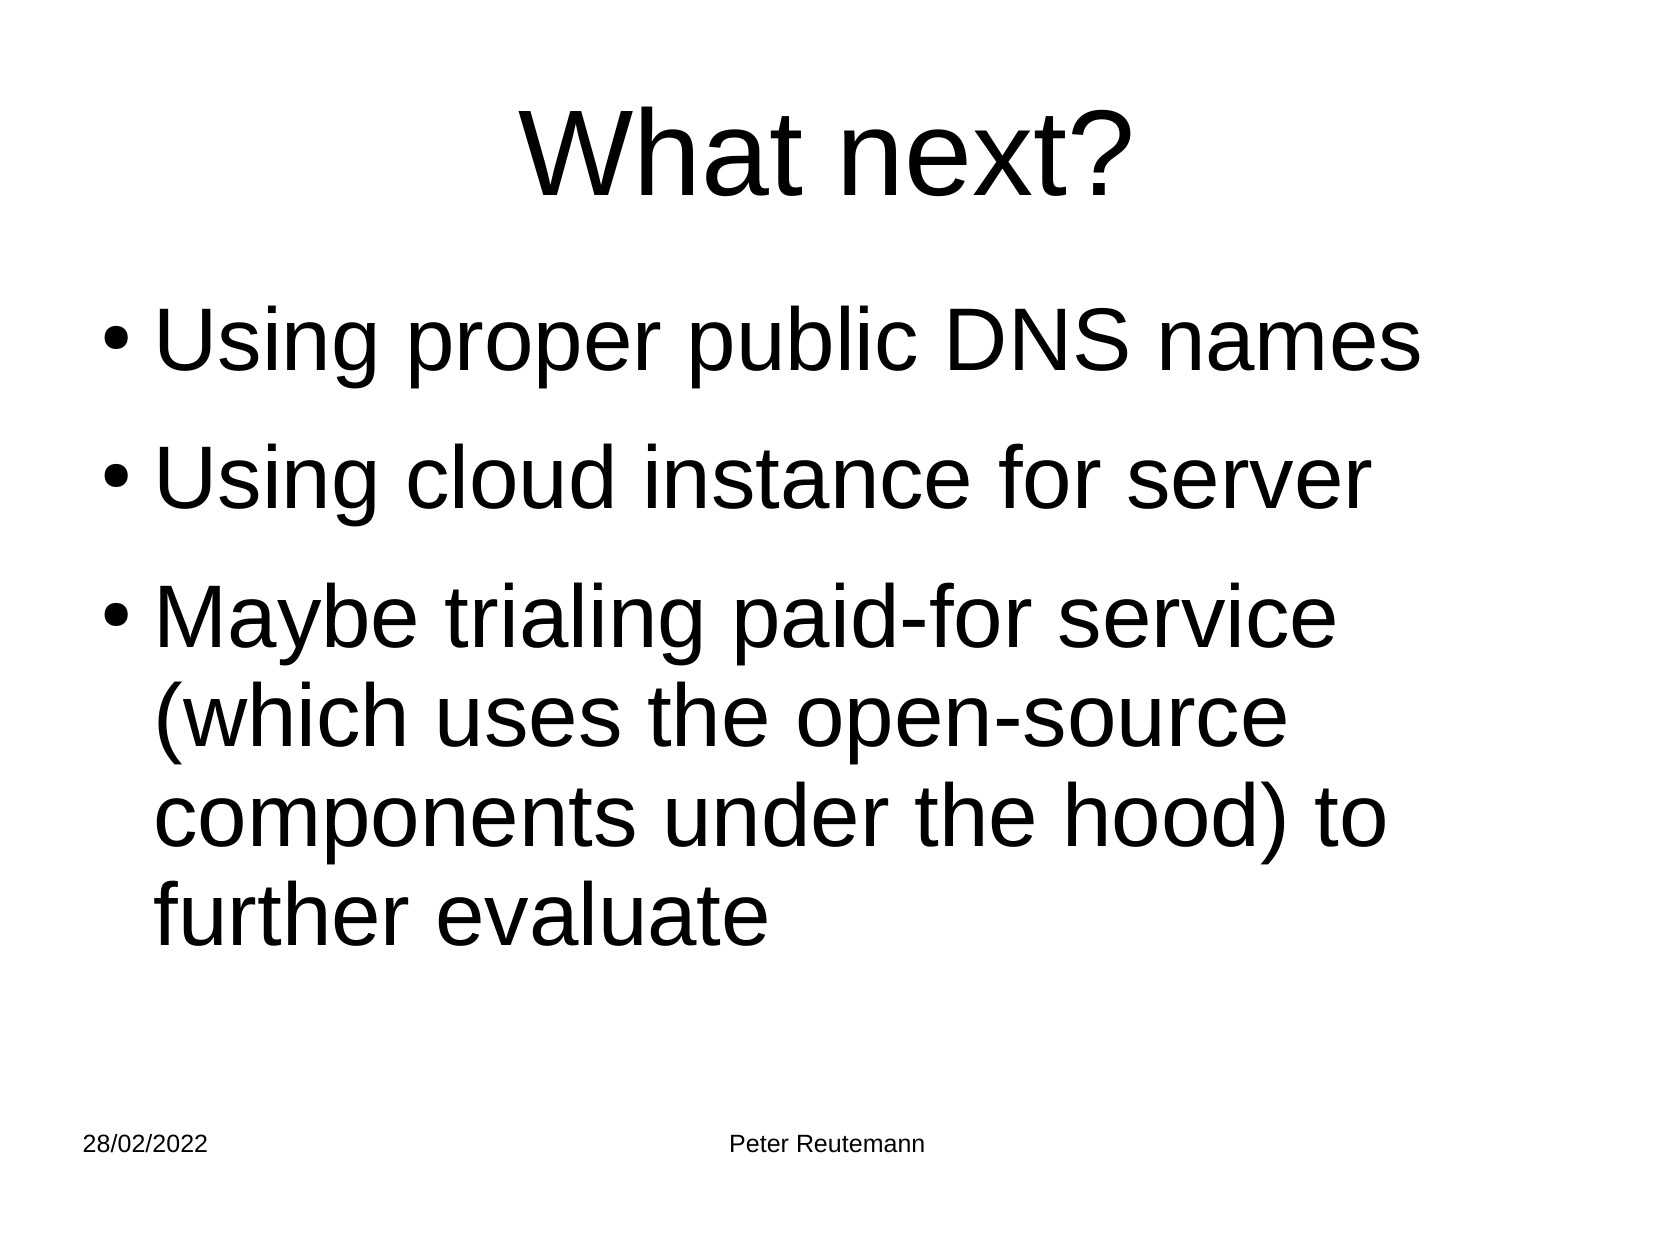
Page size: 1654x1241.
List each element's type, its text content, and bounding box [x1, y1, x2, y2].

title What next? [82, 49, 1571, 257]
list Using proper public DNS names Using cloud instance for server Maybe trialing paid-for service (which uses the open-source components under the hood) to further evaluate [82, 290, 1571, 1010]
